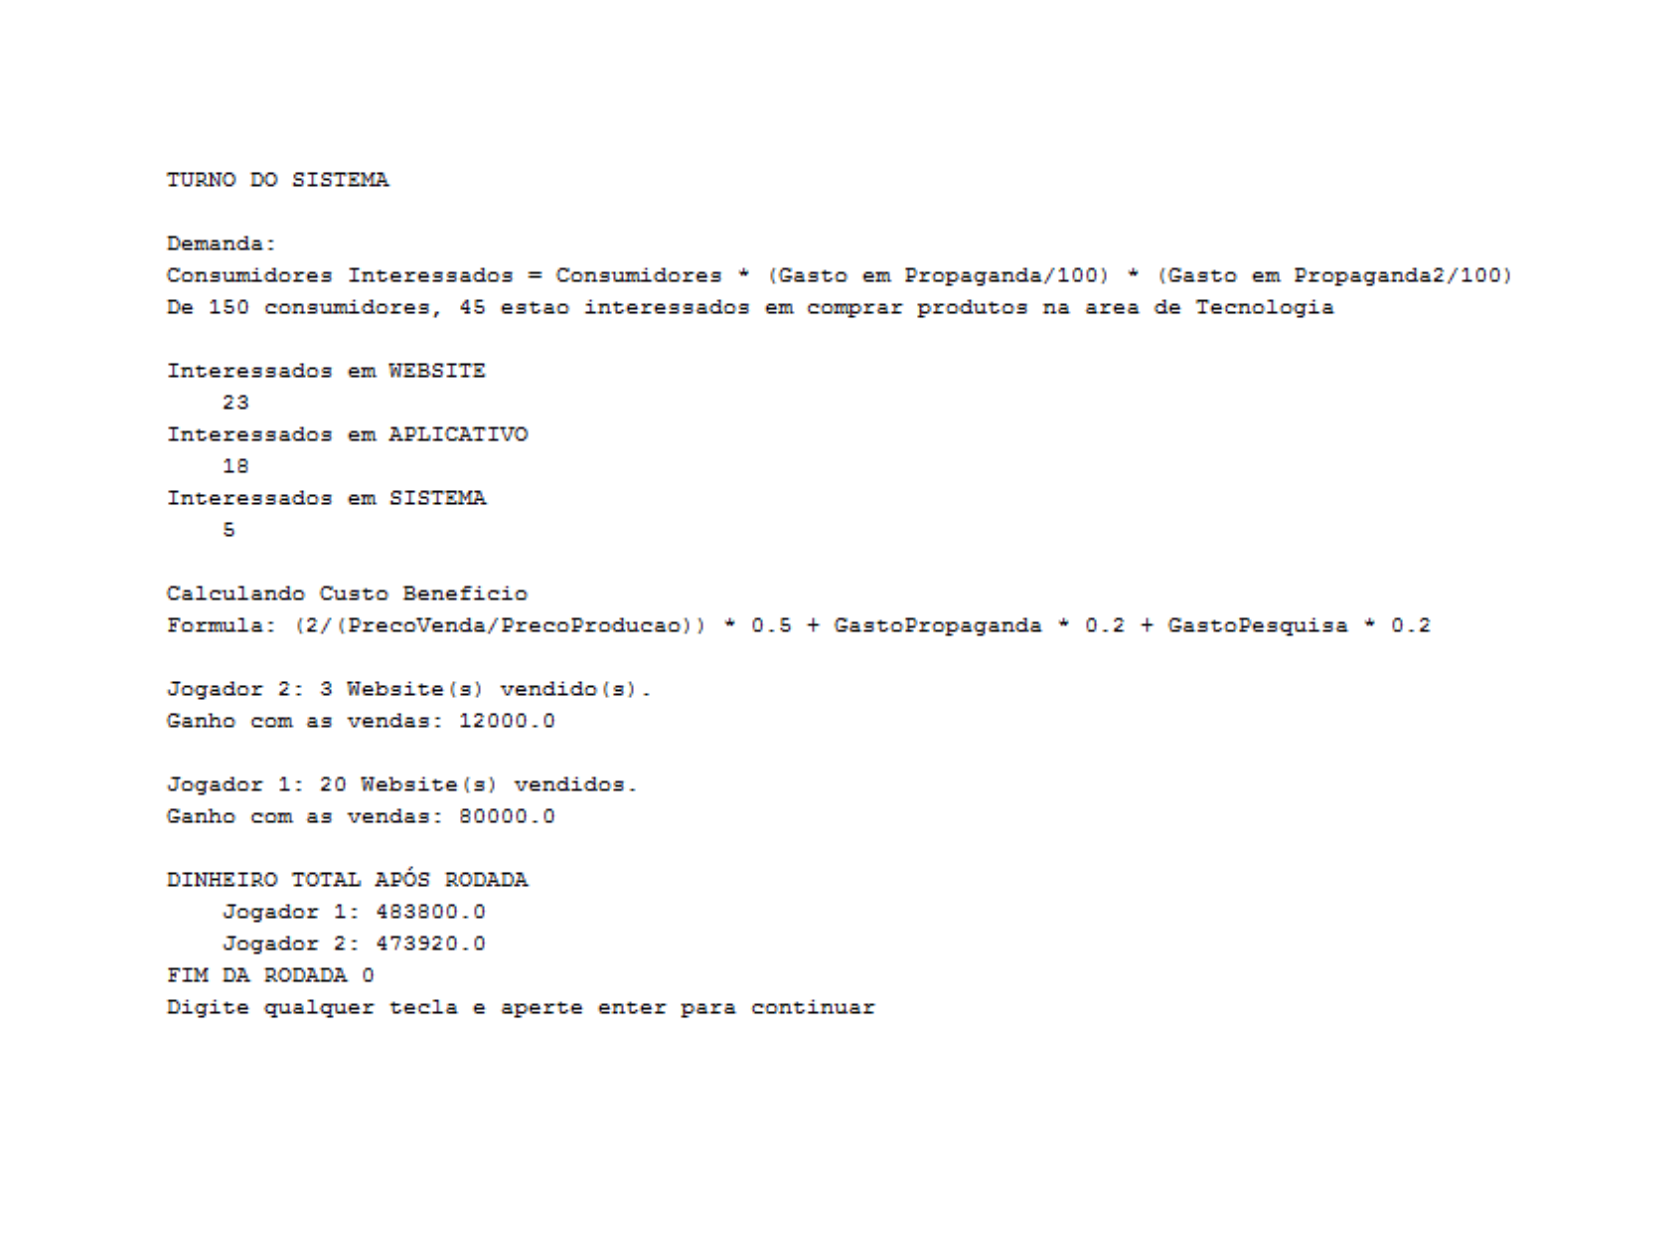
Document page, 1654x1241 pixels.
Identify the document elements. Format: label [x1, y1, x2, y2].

picture [153, 157, 1540, 1034]
